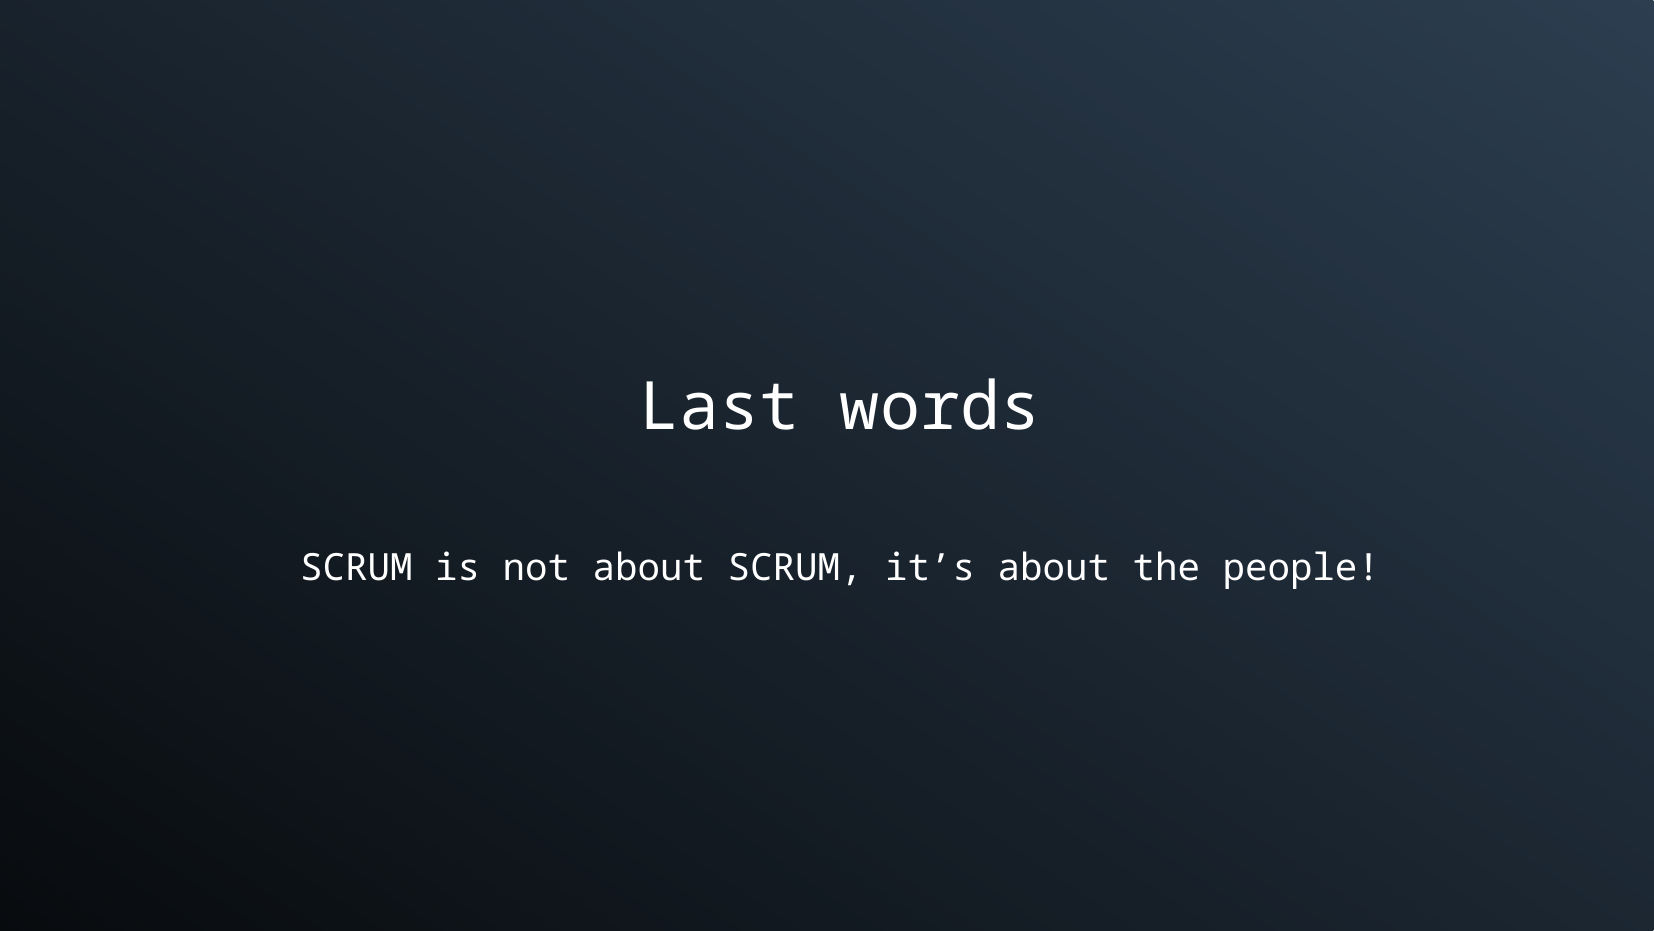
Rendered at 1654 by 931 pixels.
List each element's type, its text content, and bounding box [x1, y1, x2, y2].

subtitle Last words SCRUM is not about SCRUM, it’s about the people! [187, 300, 1493, 650]
